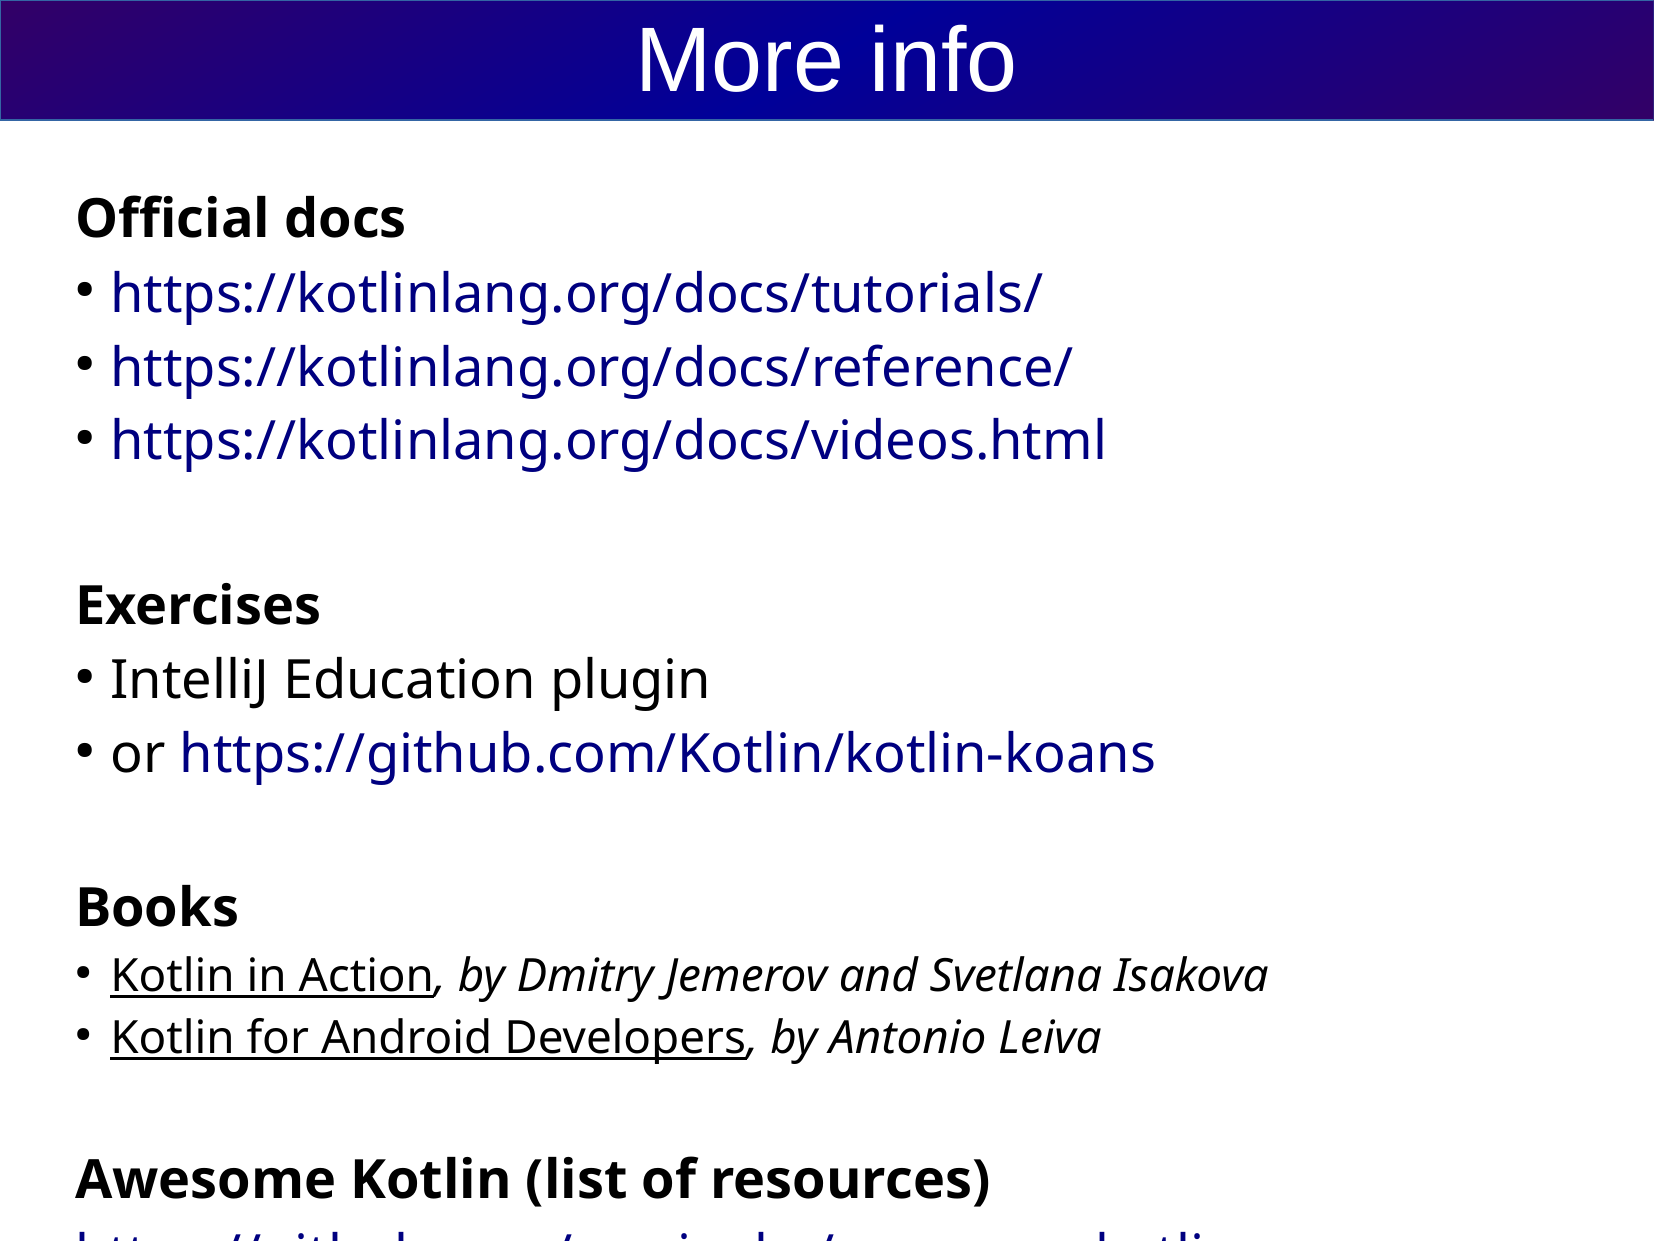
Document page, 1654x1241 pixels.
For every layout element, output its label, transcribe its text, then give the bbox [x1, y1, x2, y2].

title More info [0, 0, 1654, 121]
subtitle Official docs https://kotlinlang.org/docs/tutorials/ https://kotlinlang.org/docs/reference/ https://kotlinlang.org/docs/videos.html Exercises IntelliJ Education plugin or https://github.com/Kotlin/kotlin-koans Books Kotlin in Action, by Dmitry Jemerov and Svetlana Isakova Kotlin for Android Developers, by Antonio Leiva Awesome Kotlin (list of resources) https://github.com/mcxiaoke/awesome-kotlin [75, 180, 1591, 1191]
